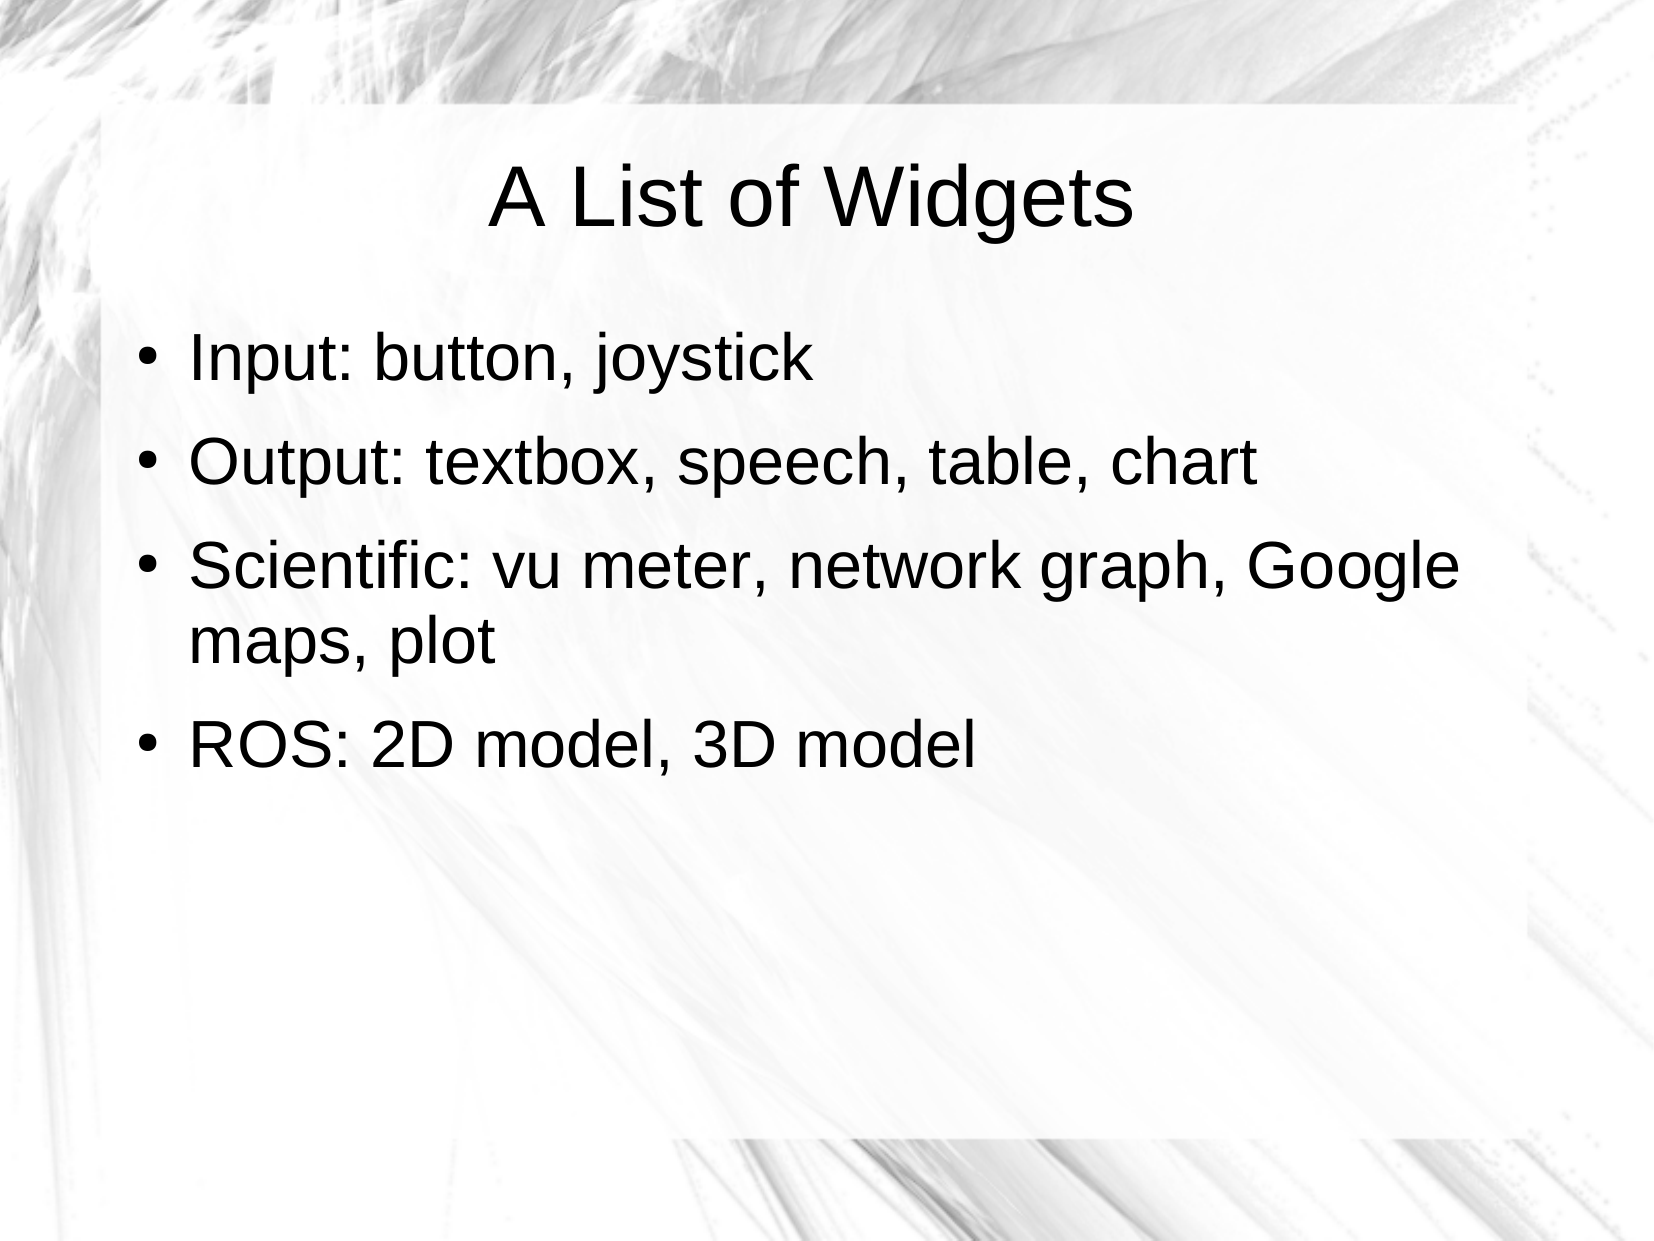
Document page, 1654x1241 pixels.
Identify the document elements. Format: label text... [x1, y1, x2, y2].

title A List of Widgets [118, 112, 1506, 281]
list Input: button, joystick Output: textbox, speech, table, chart Scientific: vu meter, network graph, Google maps, plot ROS: 2D model, 3D model [118, 319, 1571, 1039]
picture [0, 0, 1654, 1241]
